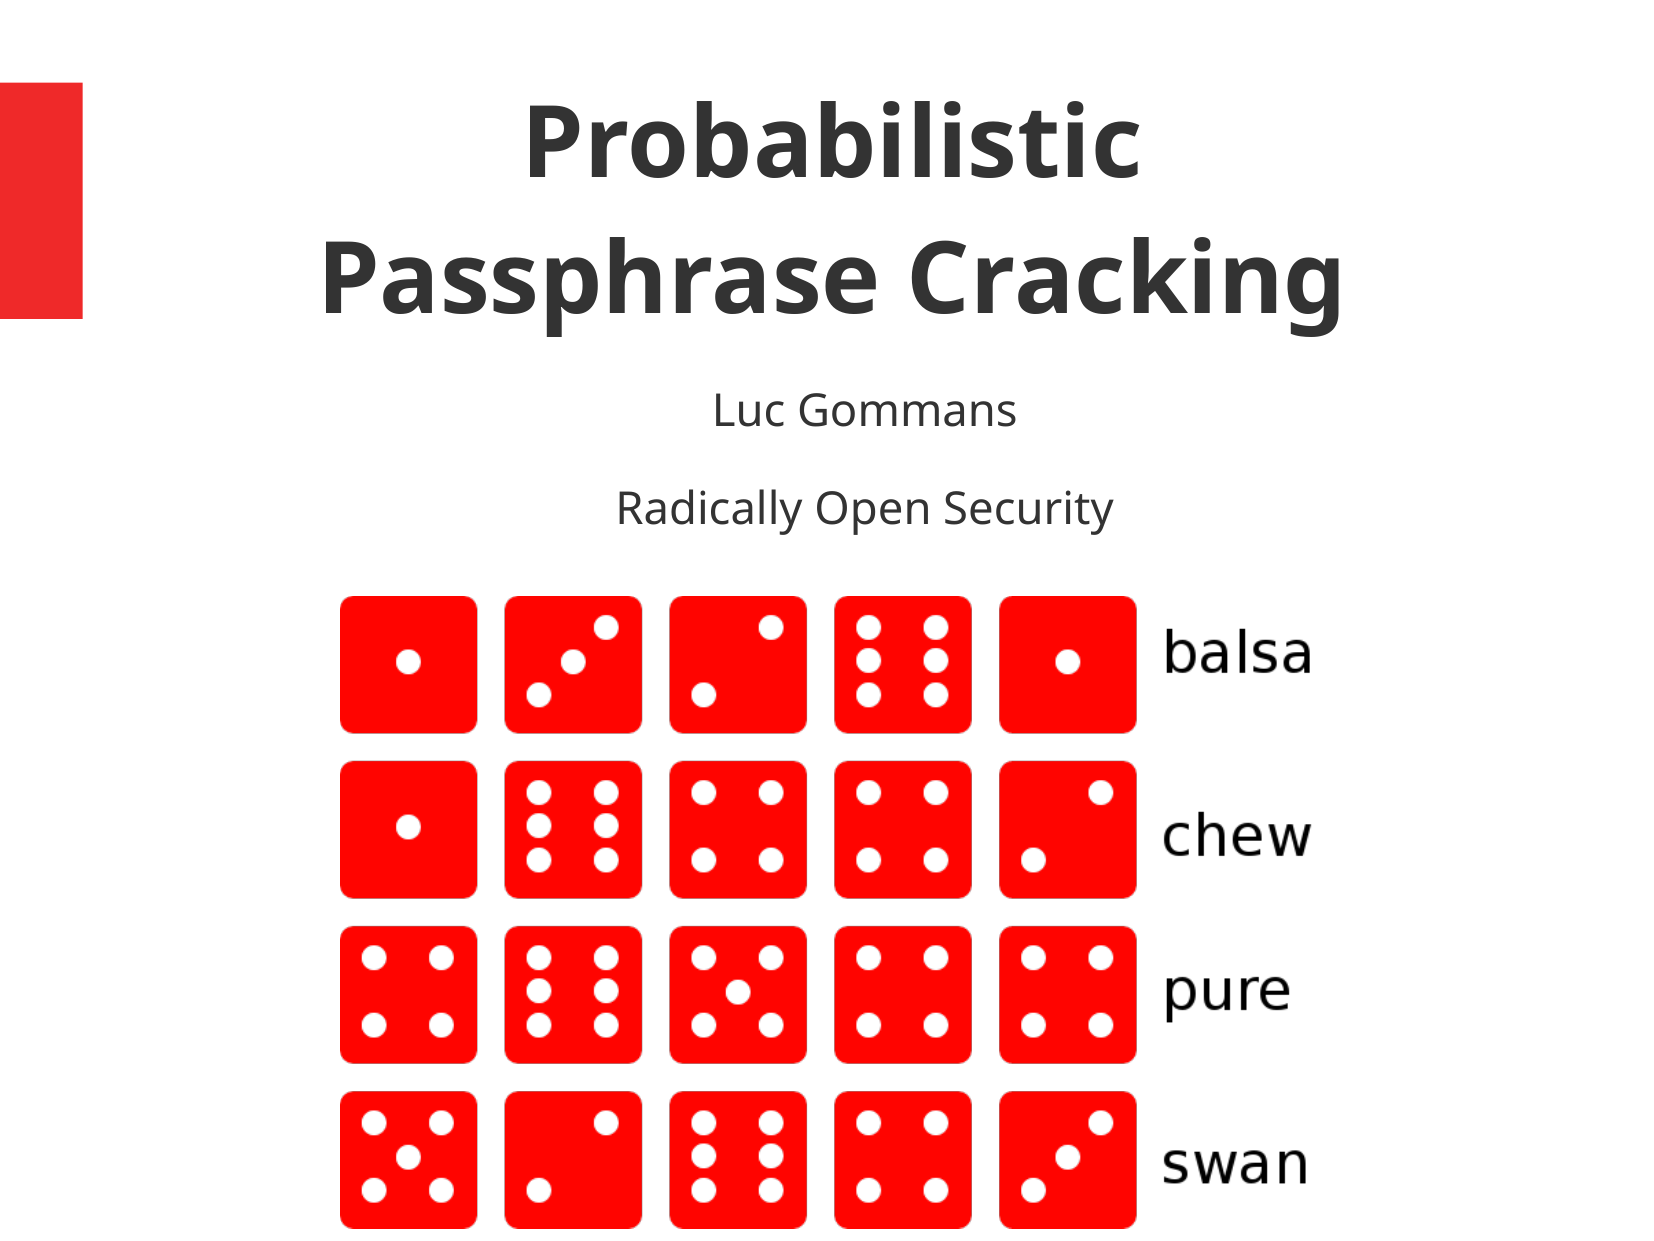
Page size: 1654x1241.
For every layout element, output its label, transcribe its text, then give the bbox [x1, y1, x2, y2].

list Luc Gommans Radically Open Security [129, 377, 1536, 540]
title Probabilistic Passphrase Cracking [129, 70, 1536, 343]
picture [340, 596, 1314, 1229]
